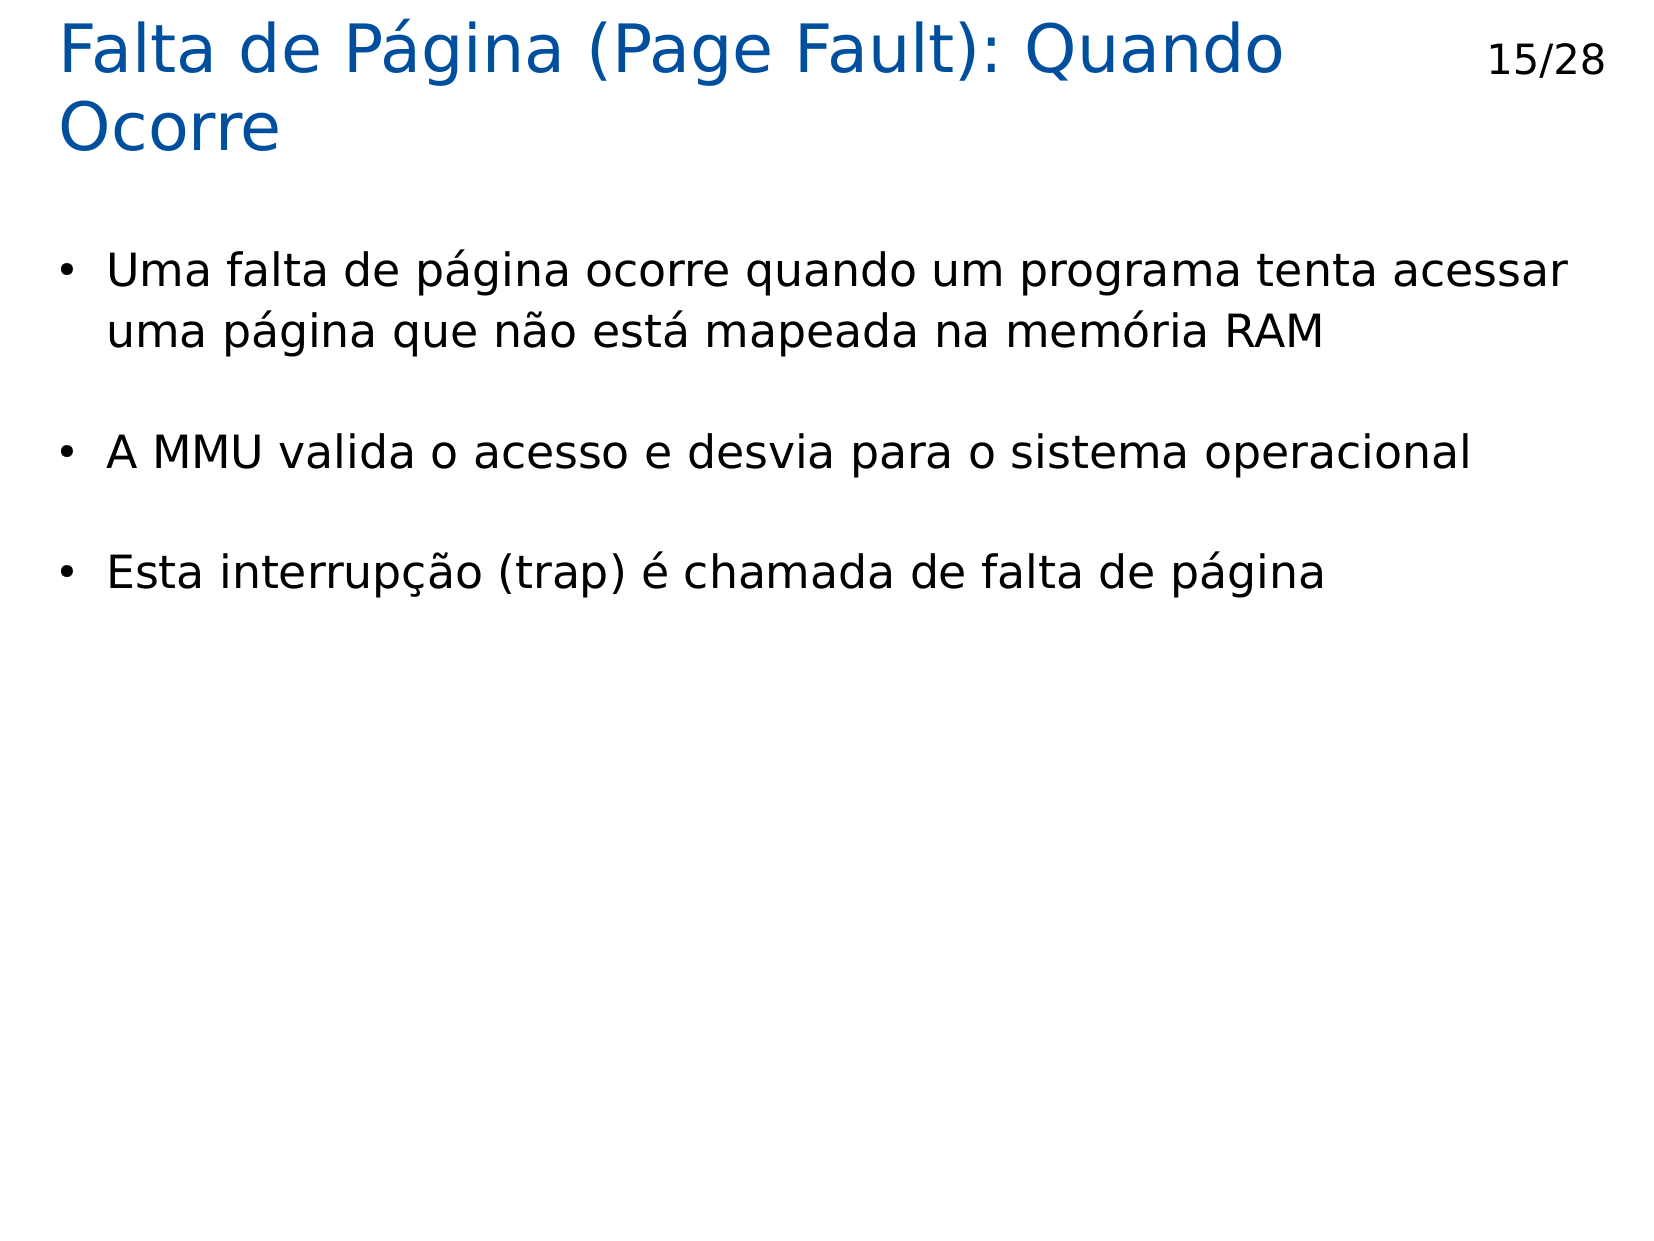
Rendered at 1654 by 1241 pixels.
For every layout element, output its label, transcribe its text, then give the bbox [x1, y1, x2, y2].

list Uma falta de página ocorre quando um programa tenta acessar uma página que não está mapeada na memória RAM A MMU valida o acesso e desvia para o sistema operacional Esta interrupção (trap) é chamada de falta de página [59, 236, 1595, 1211]
title Falta de Página (Page Fault): Quando Ocorre [59, 10, 1506, 167]
